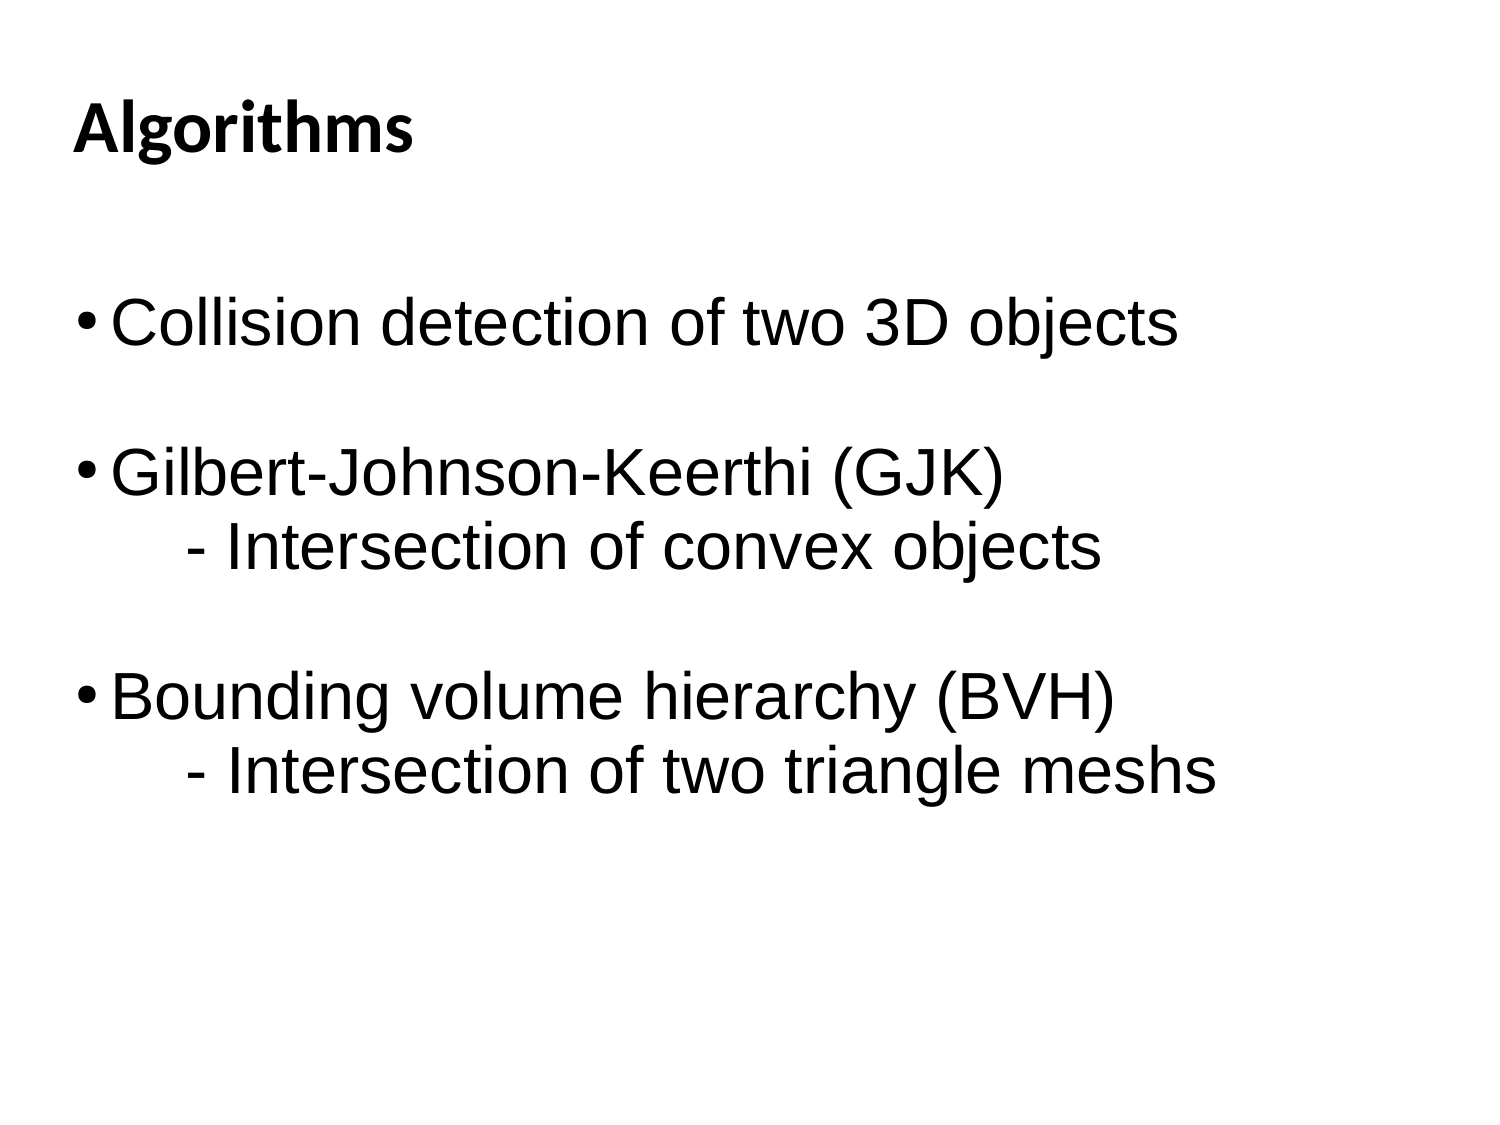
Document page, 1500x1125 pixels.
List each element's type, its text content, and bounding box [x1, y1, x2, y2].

title Algorithms [58, 62, 1425, 188]
subtitle Collision detection of two 3D objects Gilbert-Johnson-Keerthi (GJK) - Intersection of convex objects Bounding volume hierarchy (BVH) - Intersection of two triangle meshs [75, 285, 1425, 856]
